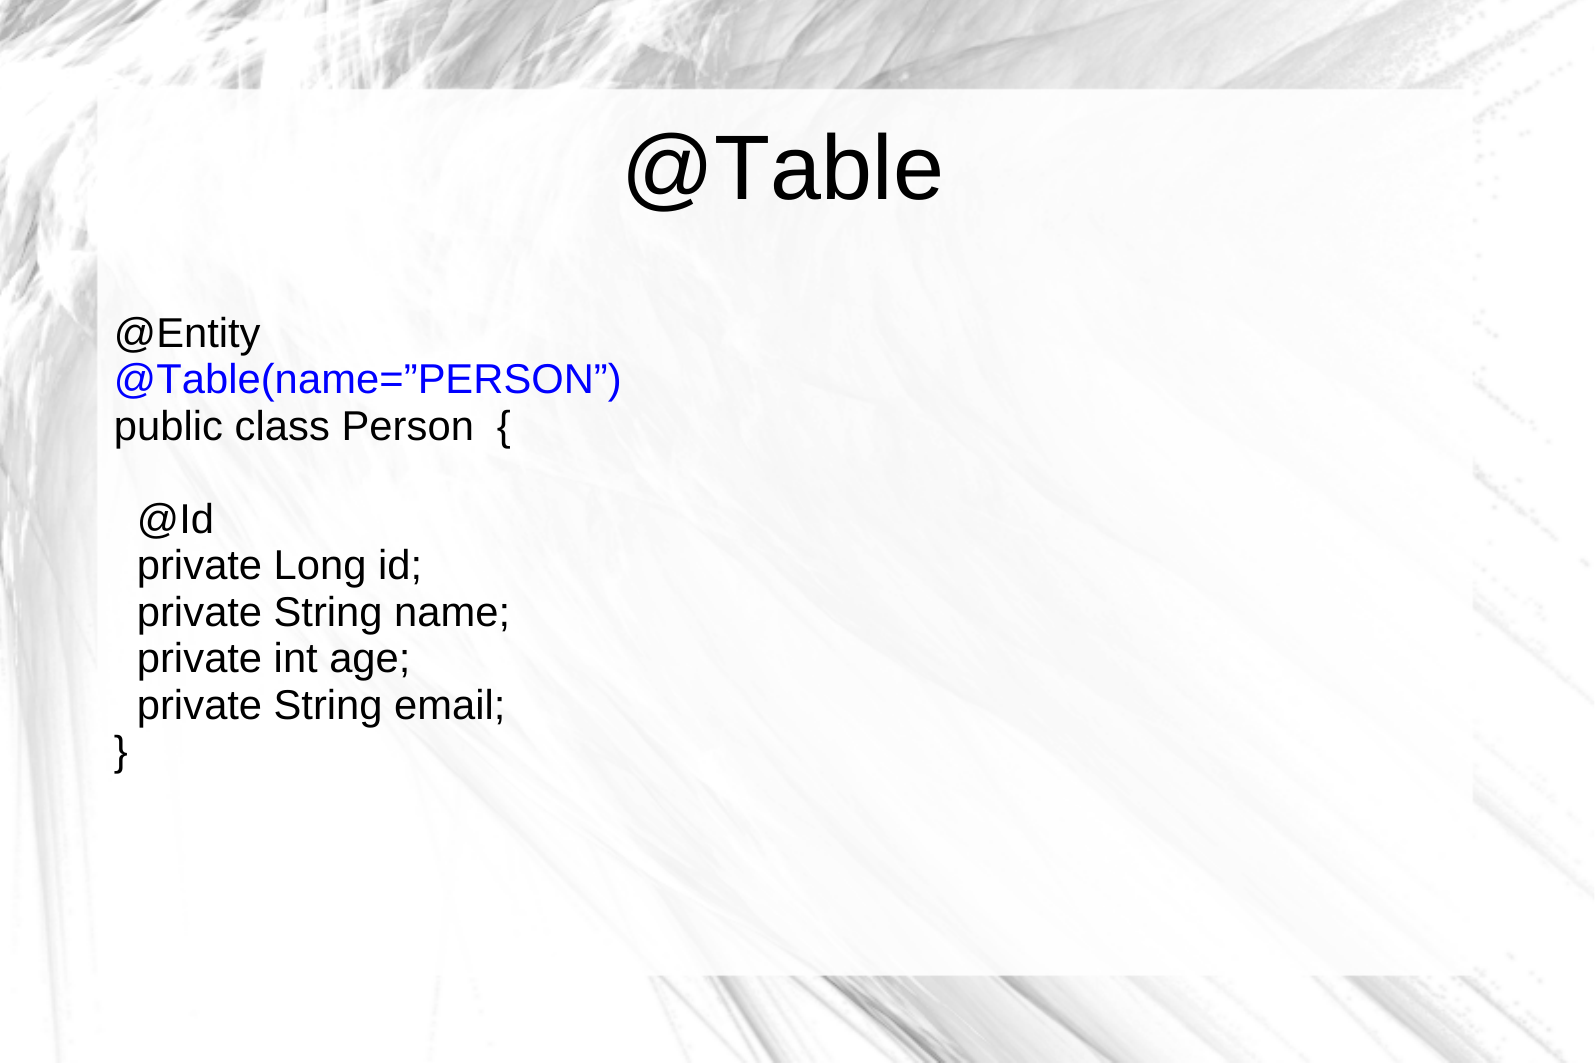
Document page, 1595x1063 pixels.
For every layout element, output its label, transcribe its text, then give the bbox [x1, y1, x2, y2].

title @Table [113, 96, 1453, 241]
picture [0, 0, 1595, 1063]
subtitle @Entity @Table(name=”PERSON”) public class Person { @Id private Long id; private String name; private int age; private String email; } [113, 274, 945, 810]
